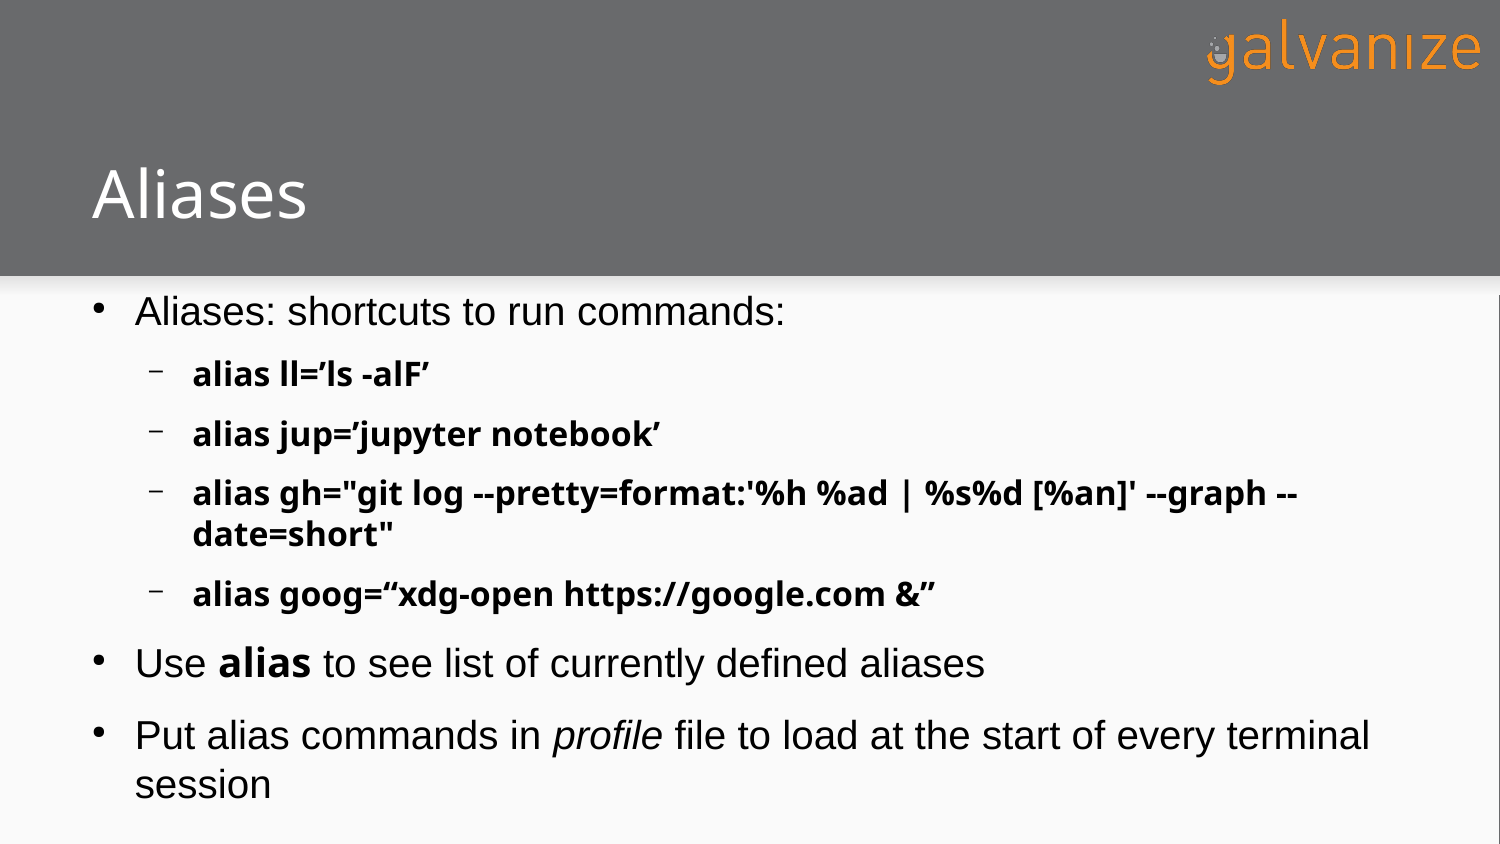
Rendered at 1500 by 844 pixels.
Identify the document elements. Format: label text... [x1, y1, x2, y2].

list Aliases: shortcuts to run commands: alias ll=’ls -alF’ alias jup=’jupyter notebook’ alias gh="git log --pretty=format:'%h %ad | %s%d [%an]' --graph --date=short" alias goog=“xdg-open https://google.com &” Use alias to see list of currently defined aliases Put alias commands in profile file to load at the start of every terminal session [77, 285, 1427, 811]
title Aliases [77, 121, 1427, 248]
picture [1207, 19, 1480, 85]
